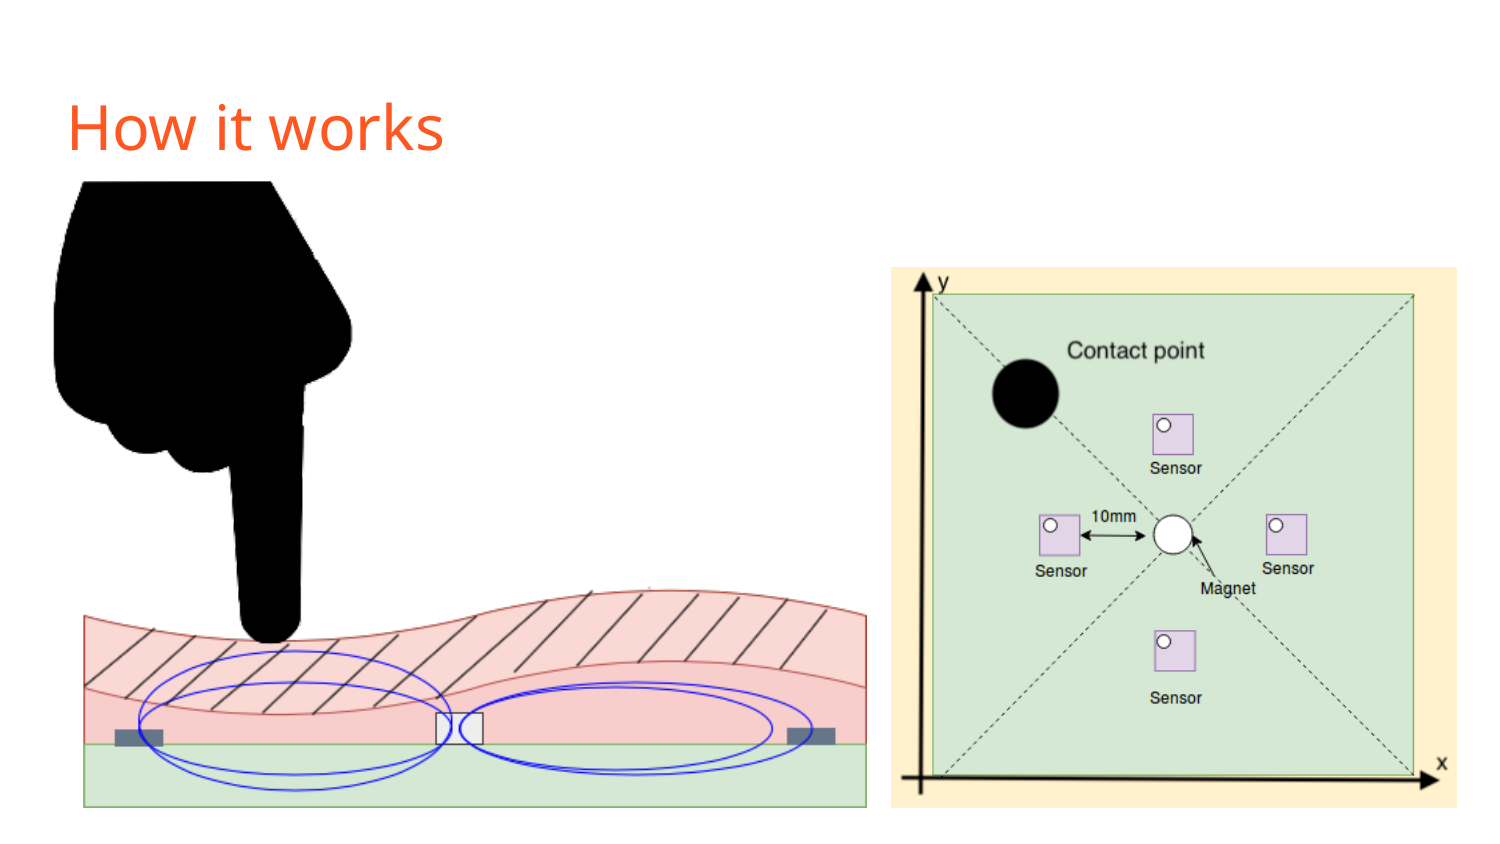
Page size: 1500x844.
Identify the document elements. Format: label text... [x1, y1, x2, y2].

title How it works [51, 72, 1449, 167]
picture [51, 180, 867, 808]
picture [891, 267, 1457, 808]
